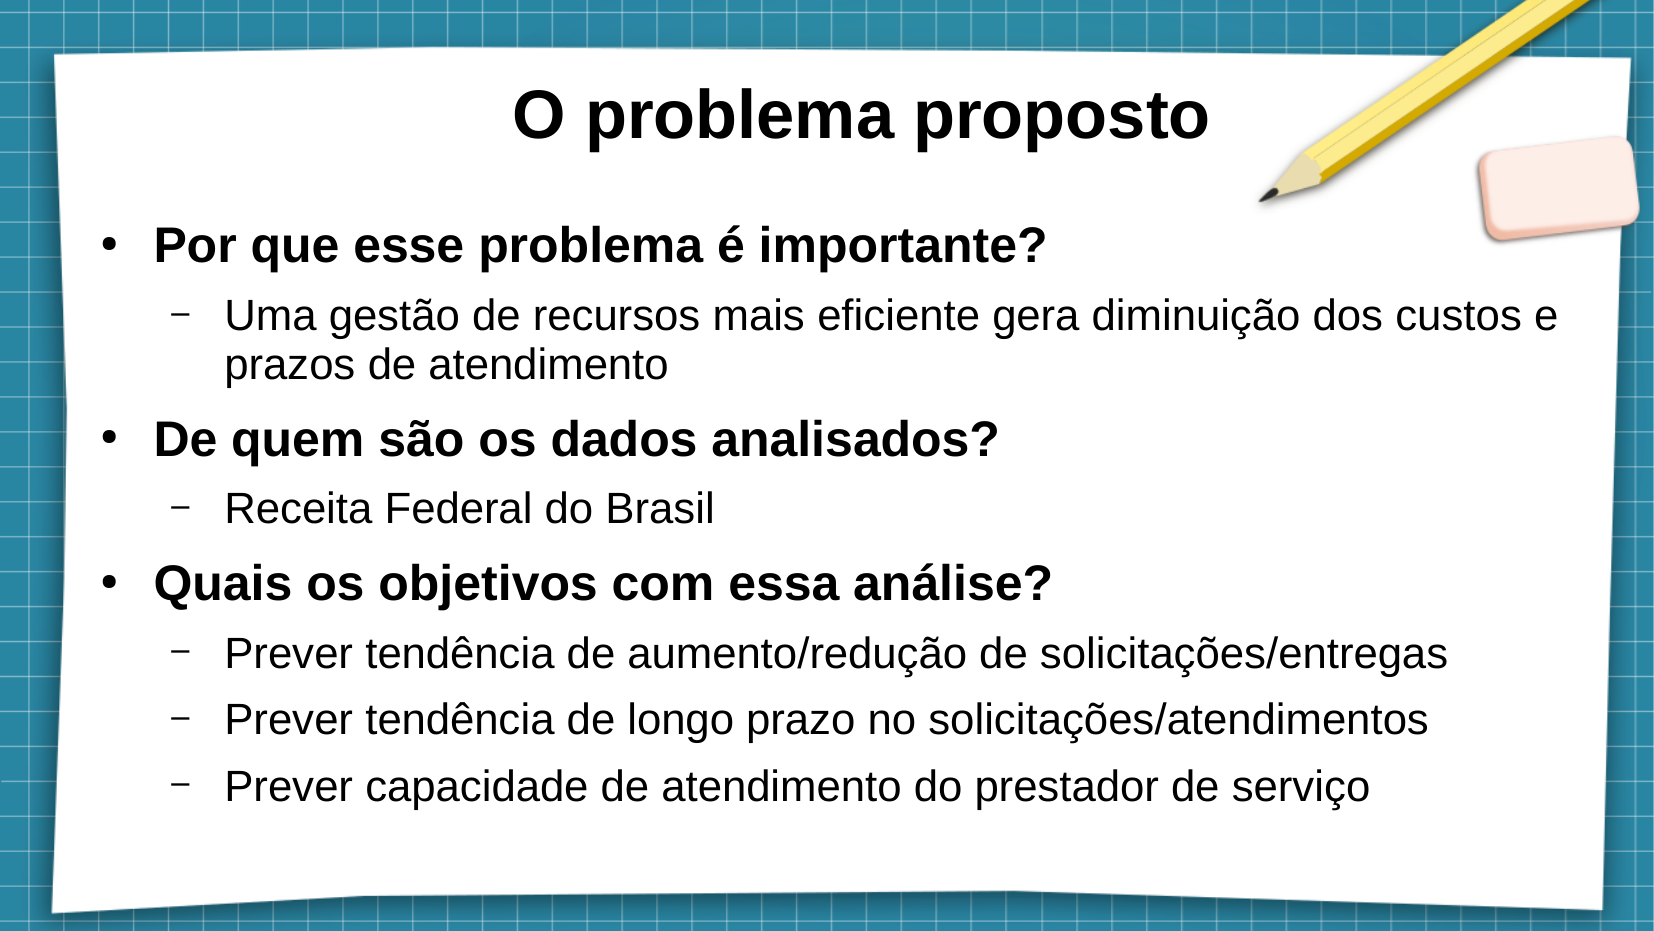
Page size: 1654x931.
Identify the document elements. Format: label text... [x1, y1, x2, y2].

picture [0, 0, 1654, 931]
list Por que esse problema é importante? Uma gestão de recursos mais eficiente gera diminuição dos custos e prazos de atendimento De quem são os dados analisados? Receita Federal do Brasil Quais os objetivos com essa análise? Prever tendência de aumento/redução de solicitações/entregas Prever tendência de longo prazo no solicitações/atendimentos Prever capacidade de atendimento do prestador de serviço [82, 217, 1571, 758]
title O problema proposto [82, 37, 1571, 193]
